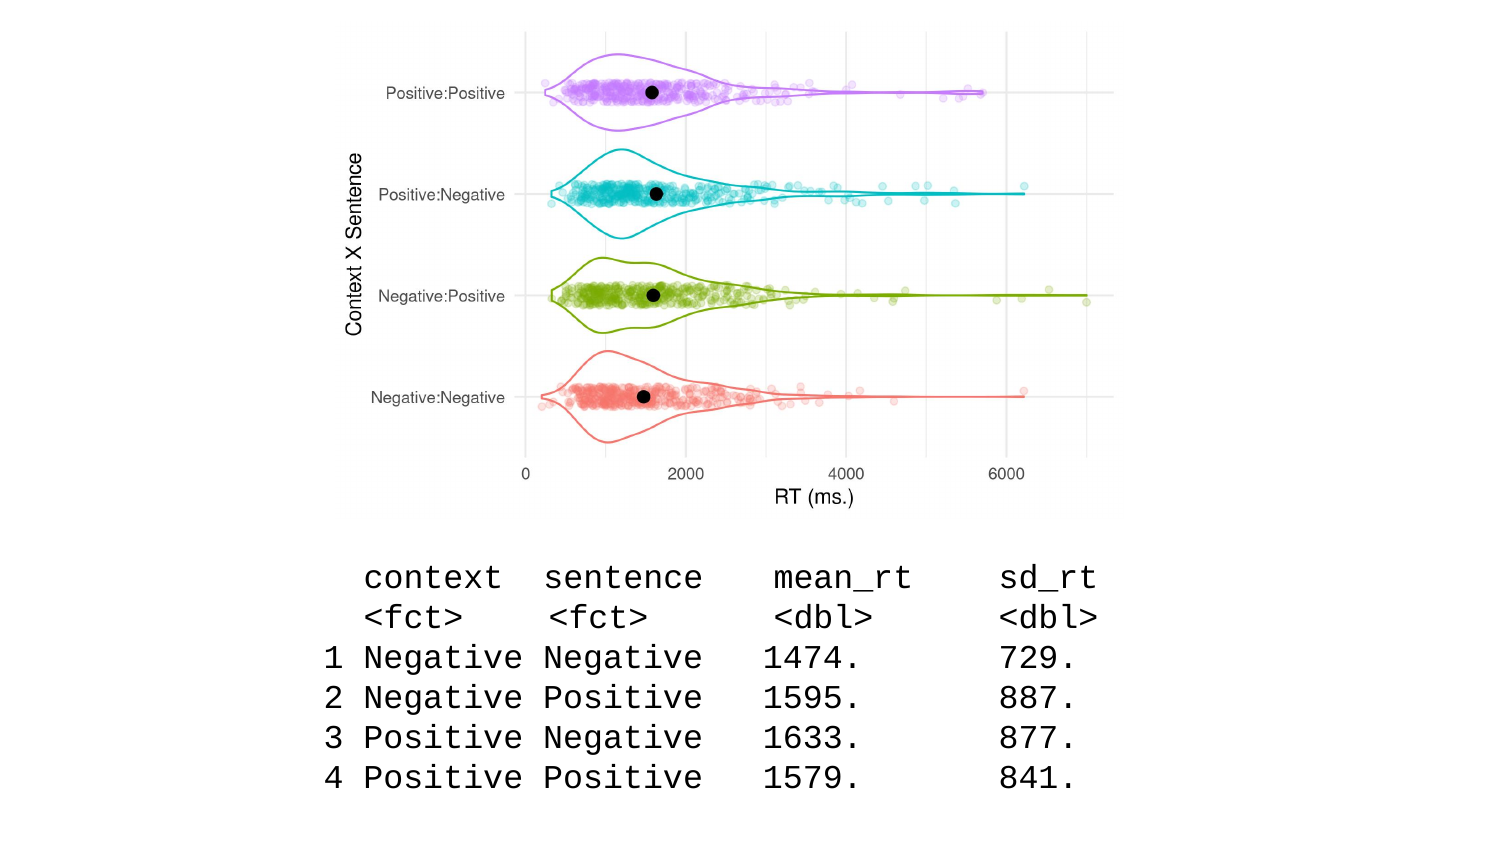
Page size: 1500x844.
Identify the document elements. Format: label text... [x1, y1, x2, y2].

text_box context sentence mean_rt sd_rt <fct> <fct> <dbl> <dbl> 1 Negative Negative 1474. 729. 2 Negative Positive 1595. 887. 3 Positive Negative 1633. 877. 4 Positive Positive 1579. 841. [308, 540, 1151, 826]
picture [335, 21, 1124, 519]
